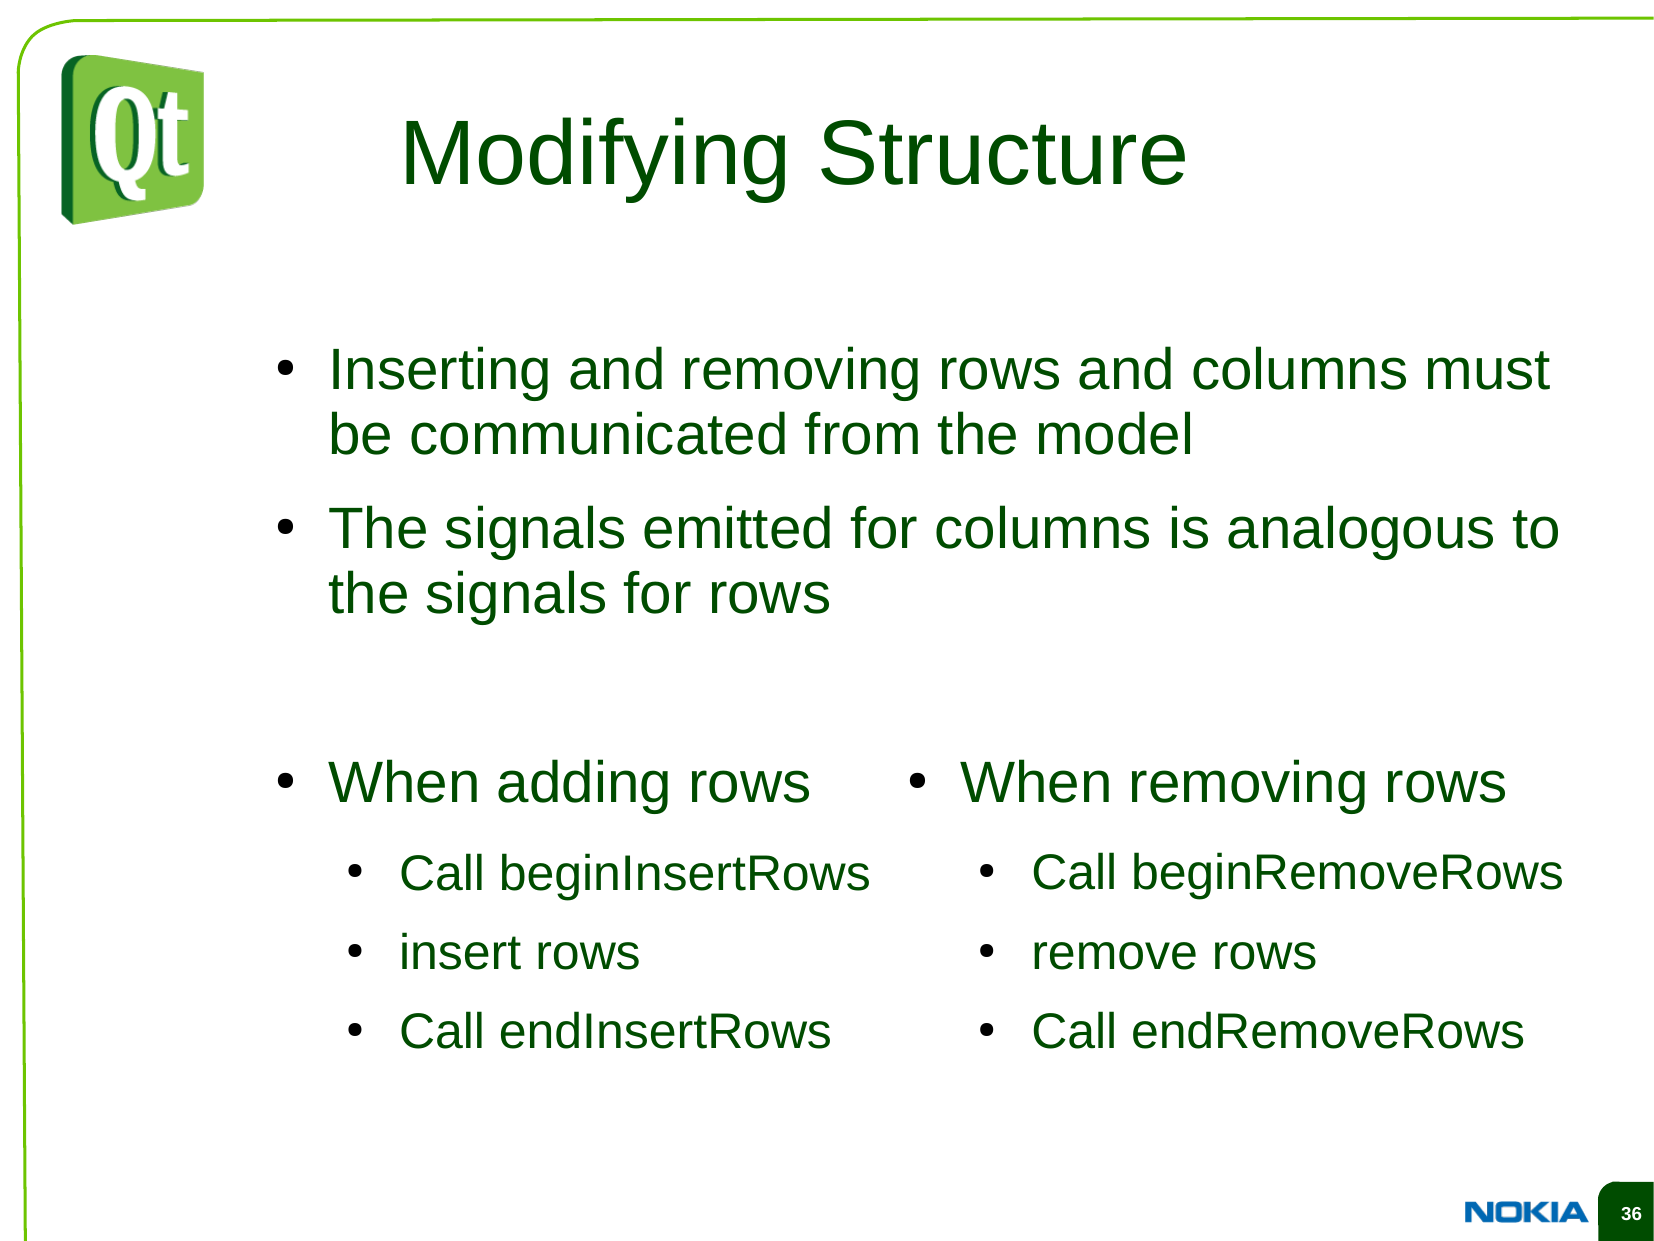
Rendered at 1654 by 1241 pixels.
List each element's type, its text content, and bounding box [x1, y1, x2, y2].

list When removing rows Call beginRemoveRows remove rows Call endRemoveRows [889, 655, 1654, 1060]
picture [61, 55, 204, 225]
title Modifying Structure [257, 56, 1333, 250]
picture [1465, 1201, 1589, 1223]
list Inserting and removing rows and columns must be communicated from the model The signals emitted for columns is analogous to the signals for rows When adding rows Call beginInsertRows insert rows Call endInsertRows [257, 336, 1577, 1141]
